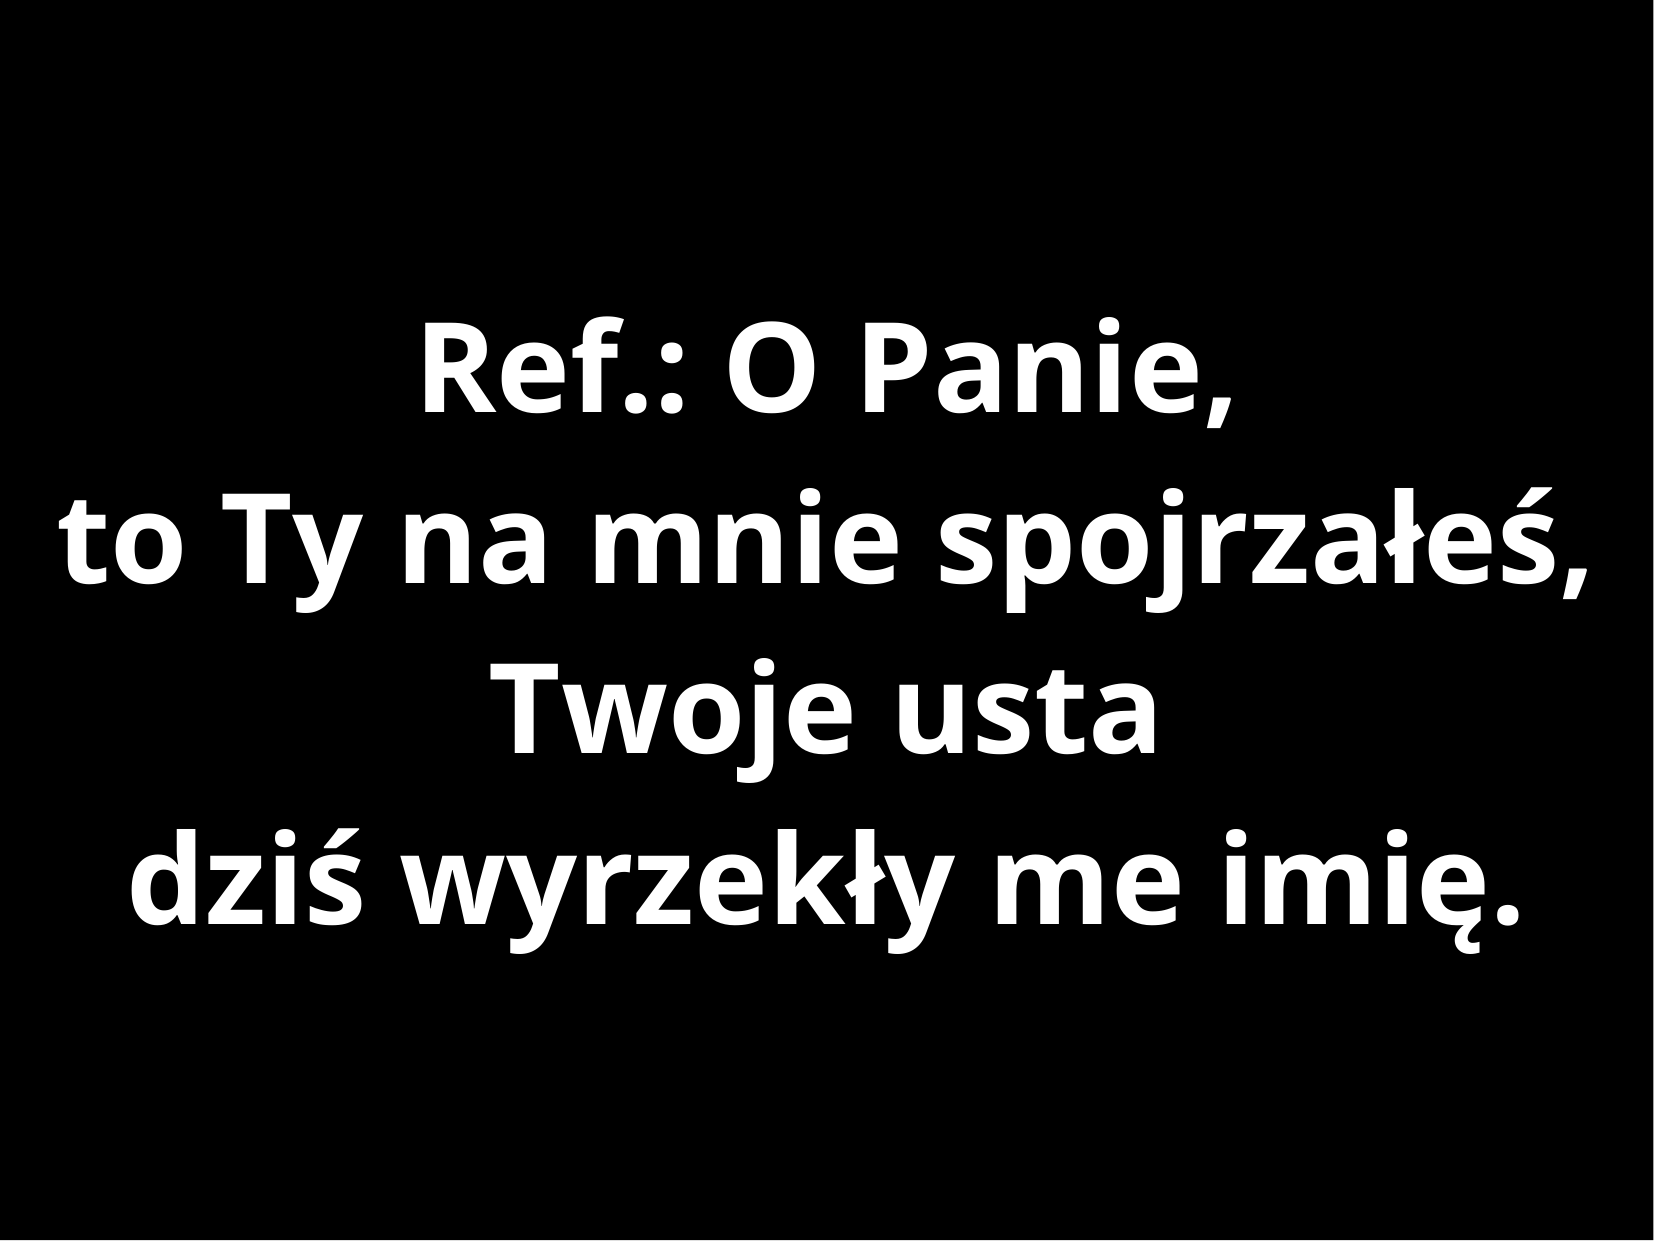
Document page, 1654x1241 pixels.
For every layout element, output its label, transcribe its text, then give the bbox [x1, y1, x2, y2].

title Ref.: O Panie, to Ty na mnie spojrzałeś, Twoje usta dziś wyrzekły me imię. [0, 0, 1654, 1241]
